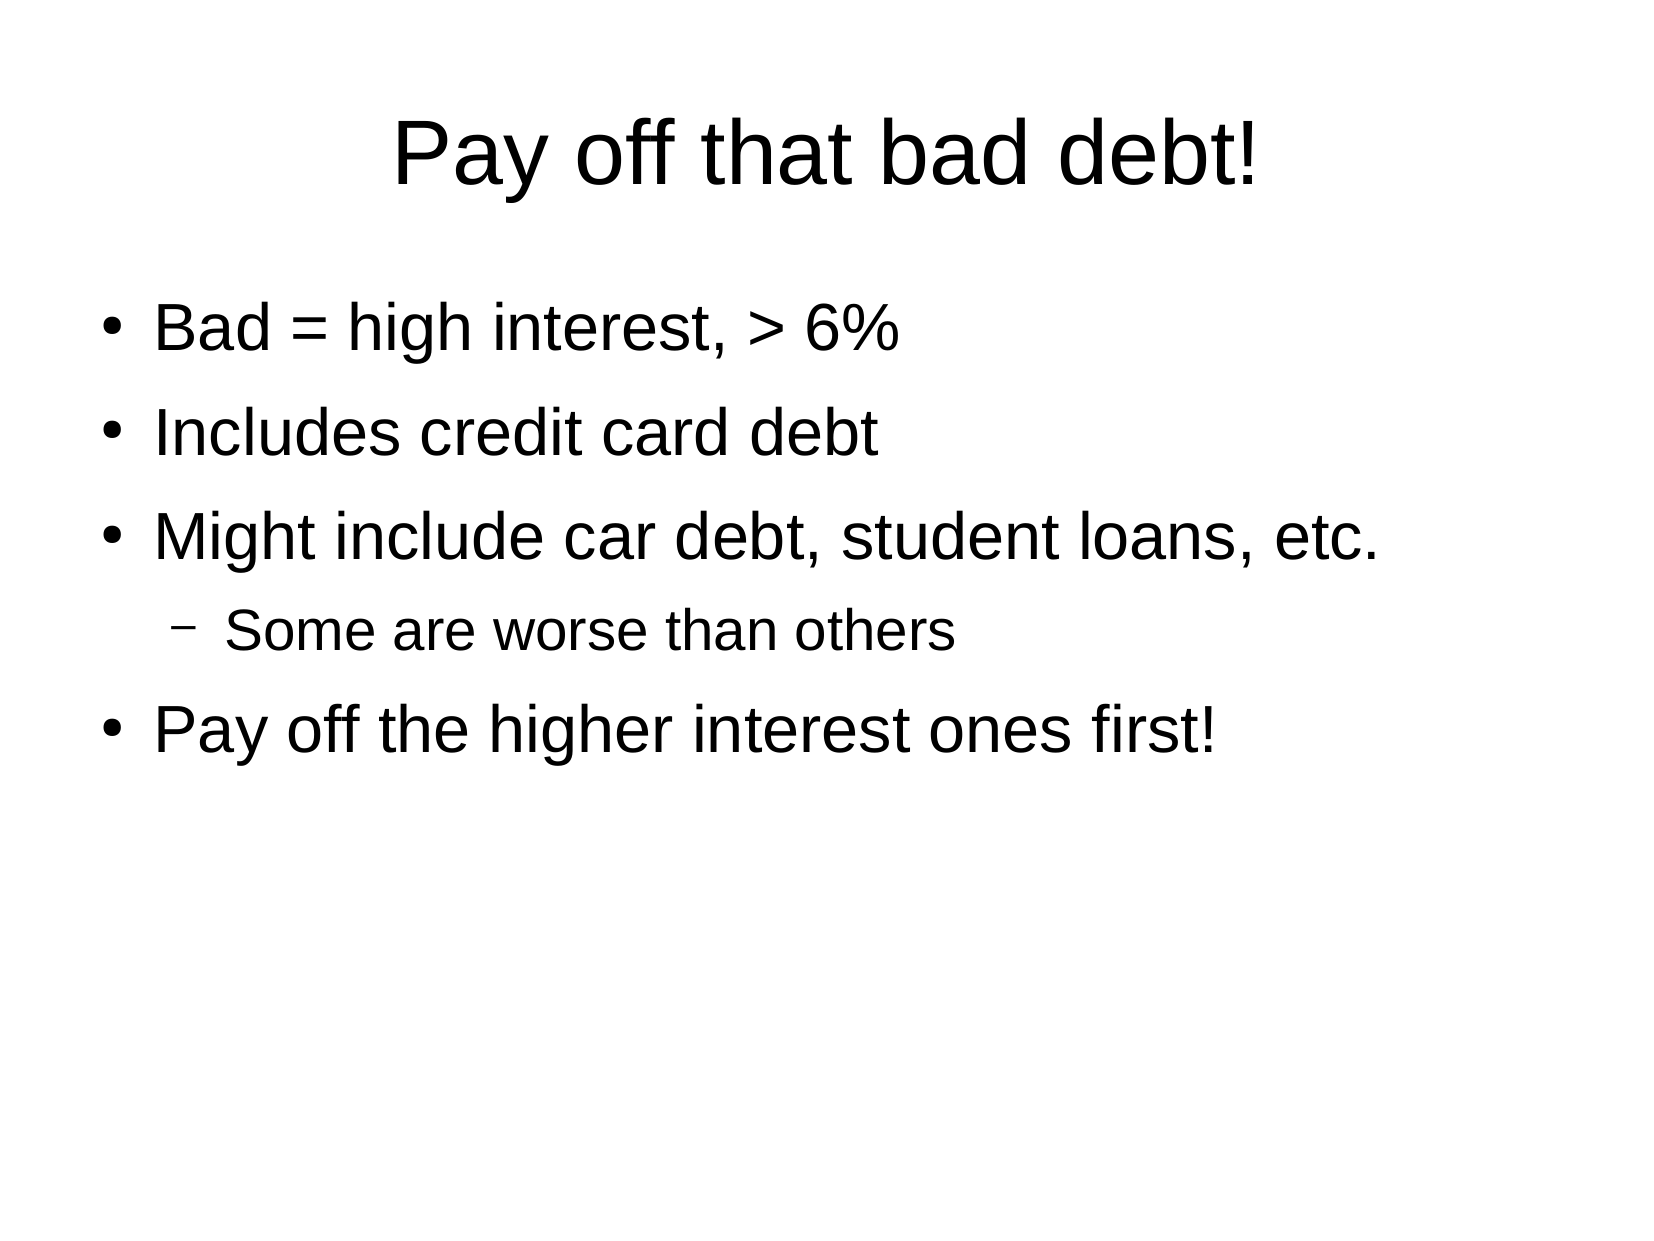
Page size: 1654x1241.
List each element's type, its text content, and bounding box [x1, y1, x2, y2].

list Bad = high interest, > 6% Includes credit card debt Might include car debt, student loans, etc. Some are worse than others Pay off the higher interest ones first! [82, 290, 1571, 1010]
title Pay off that bad debt! [82, 49, 1571, 257]
